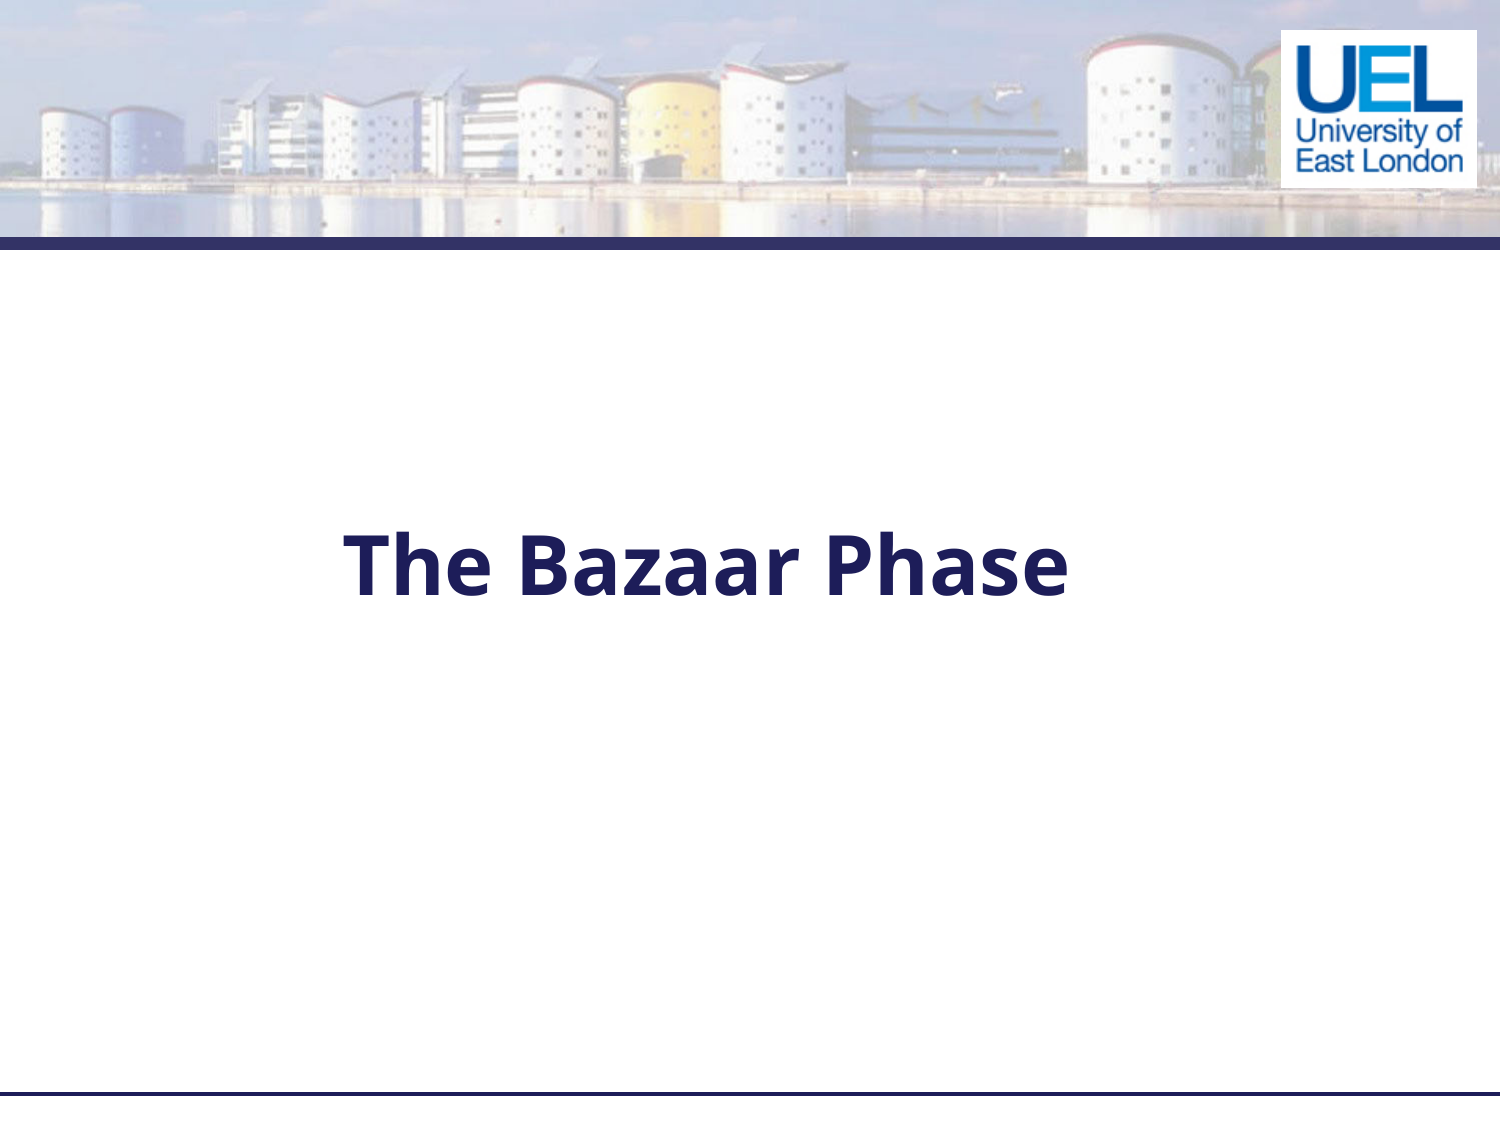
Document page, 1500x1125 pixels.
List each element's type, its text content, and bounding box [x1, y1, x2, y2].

title The Bazaar Phase [327, 460, 1425, 665]
picture [0, 0, 1500, 237]
